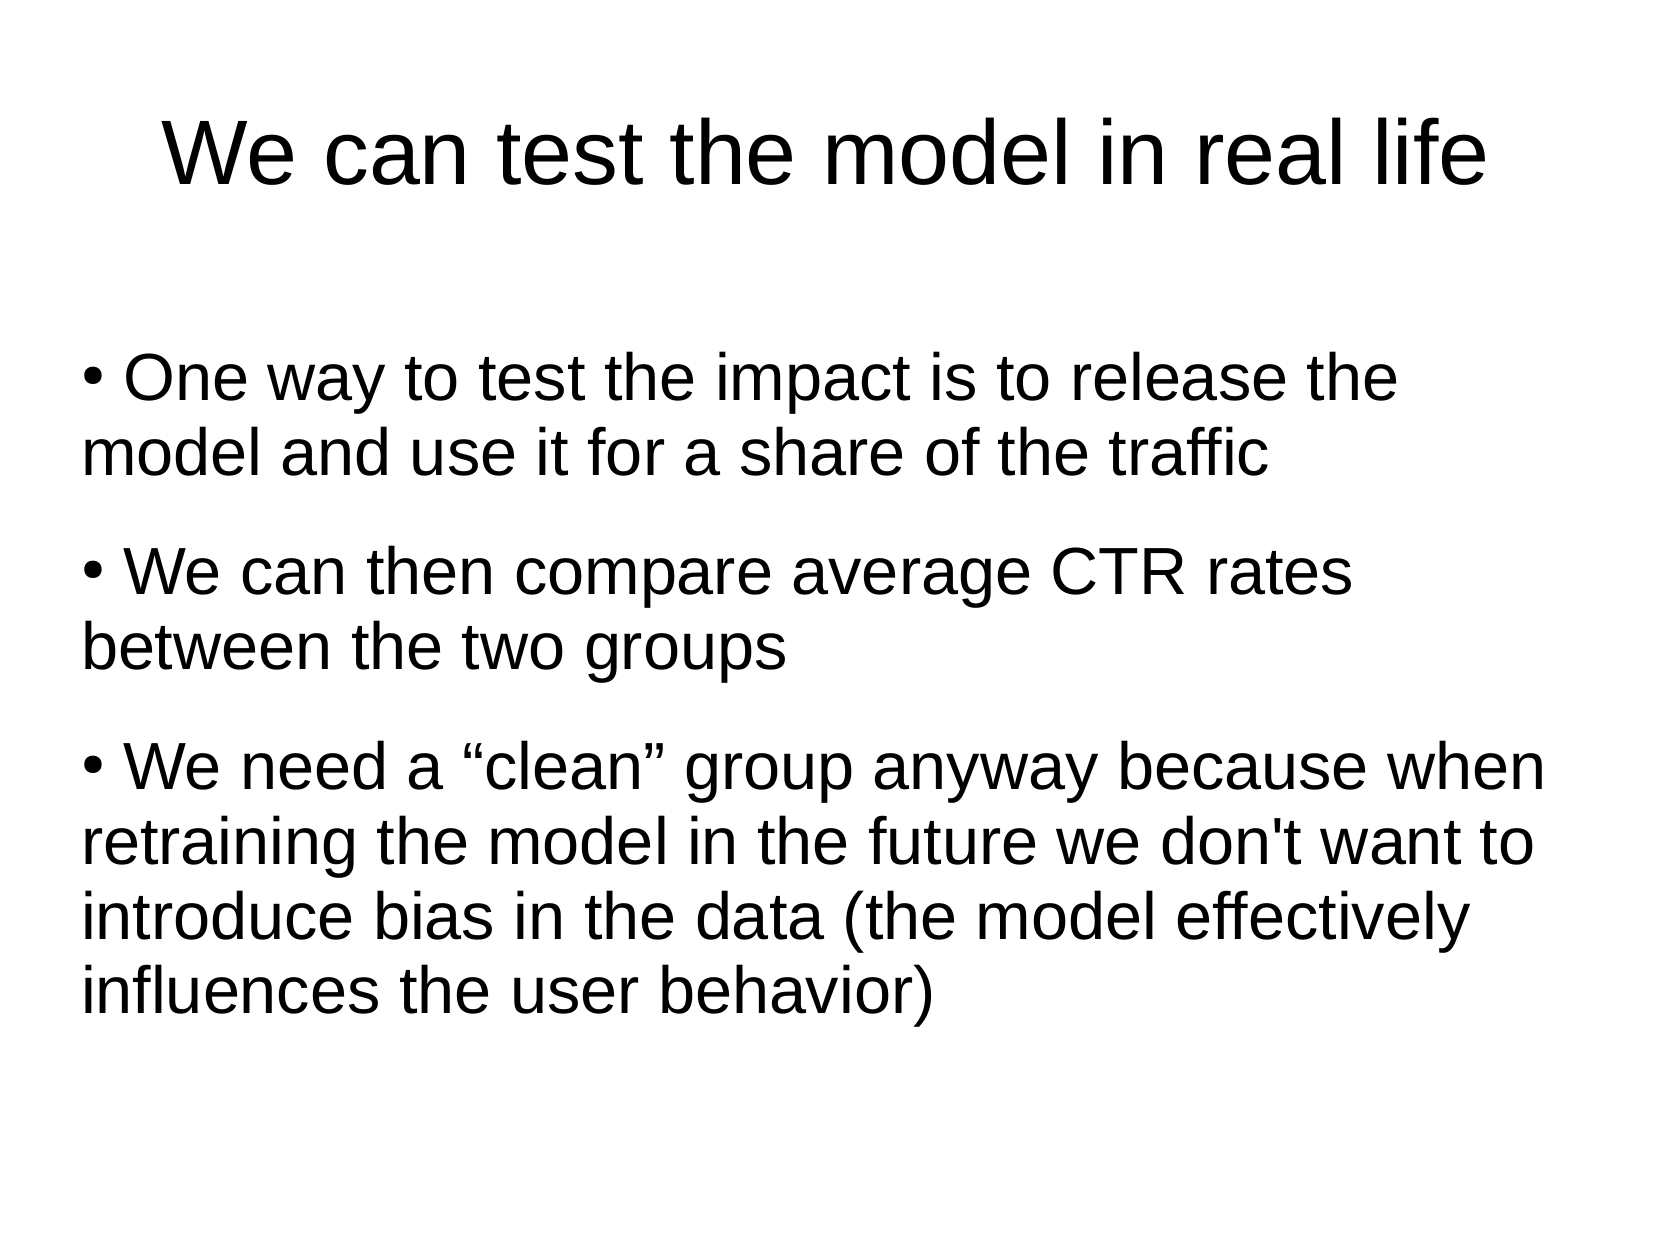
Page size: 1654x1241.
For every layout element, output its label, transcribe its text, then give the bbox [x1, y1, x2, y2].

subtitle One way to test the impact is to release the model and use it for a share of the traffic We can then compare average CTR rates between the two groups We need a “clean” group anyway because when retraining the model in the future we don't want to introduce bias in the data (the model effectively influences the user behavior) [80, 339, 1570, 1029]
title We can test the model in real life [82, 49, 1571, 257]
